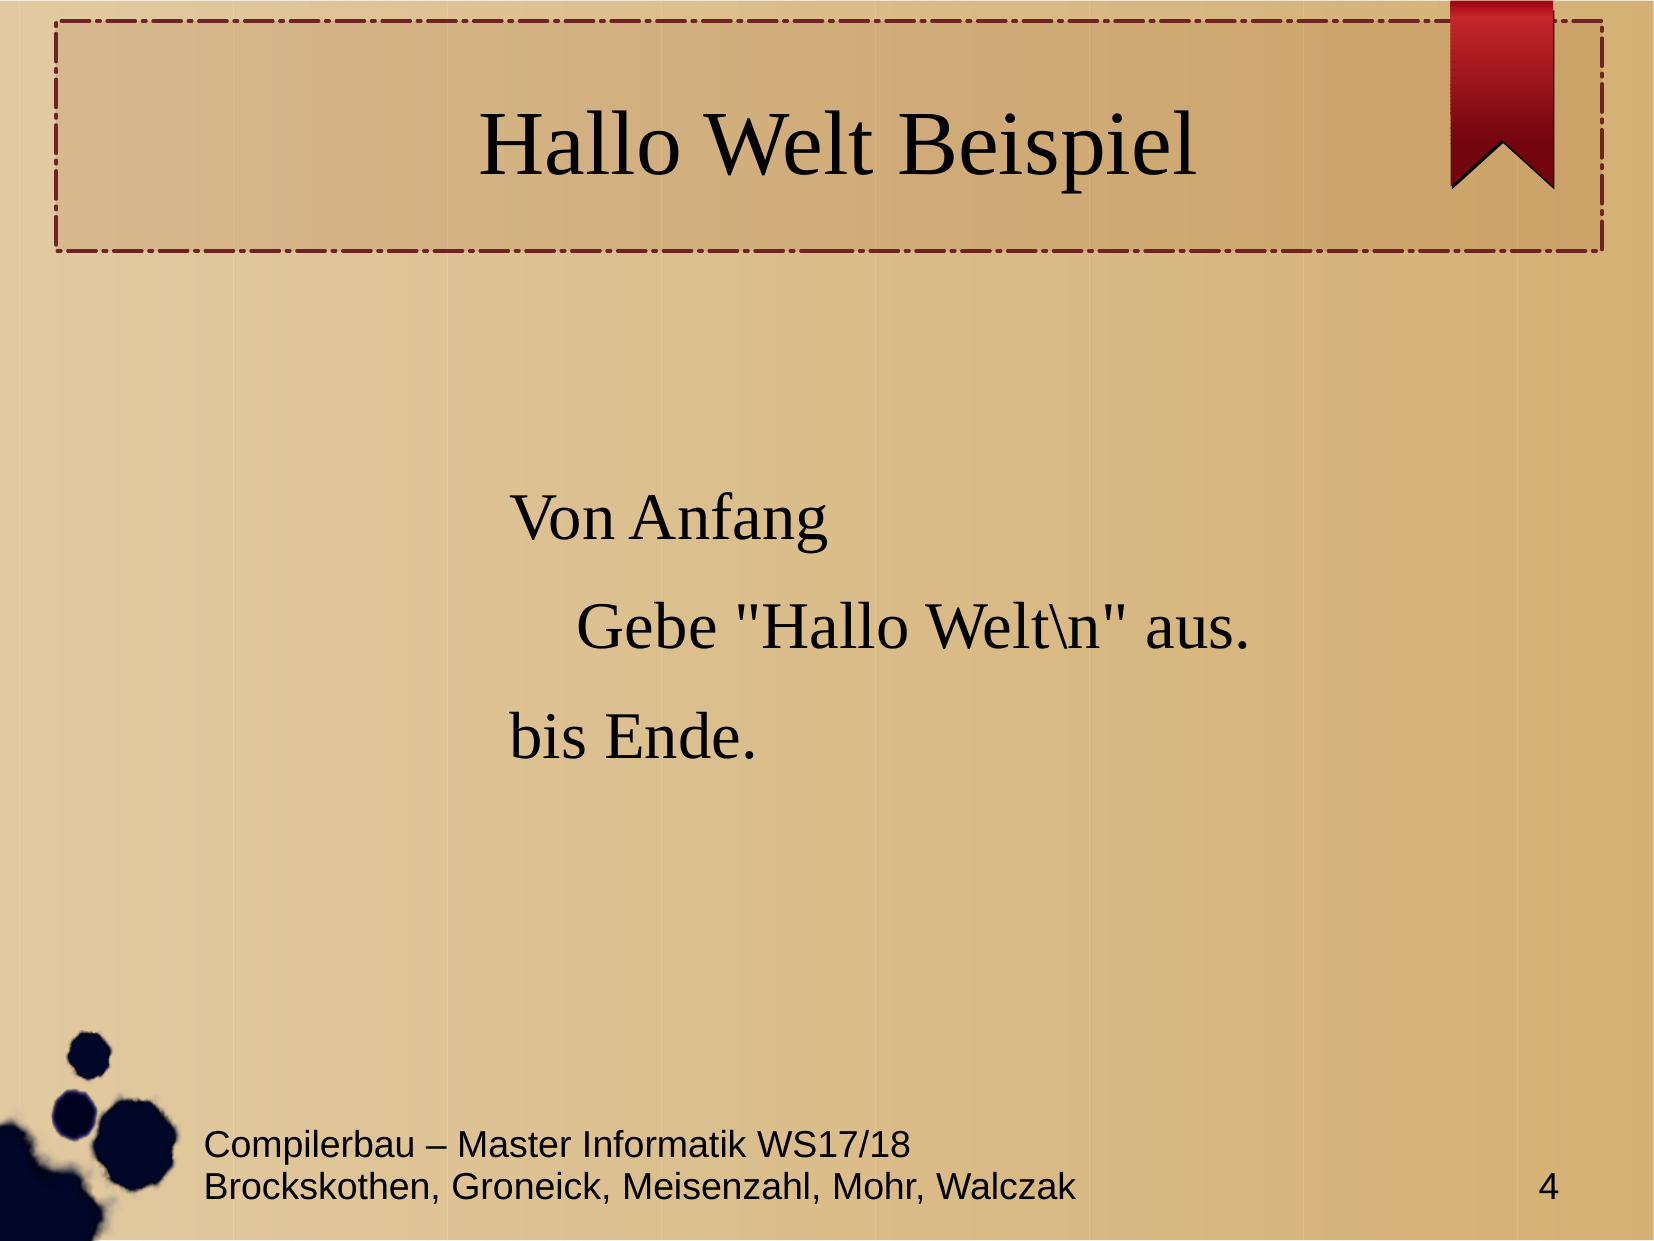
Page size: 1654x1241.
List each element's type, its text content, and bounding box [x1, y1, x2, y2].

title Hallo Welt Beispiel [82, 47, 1595, 229]
list Von Anfang Gebe "Hallo Welt\n" aus. bis Ende. [118, 472, 1574, 804]
